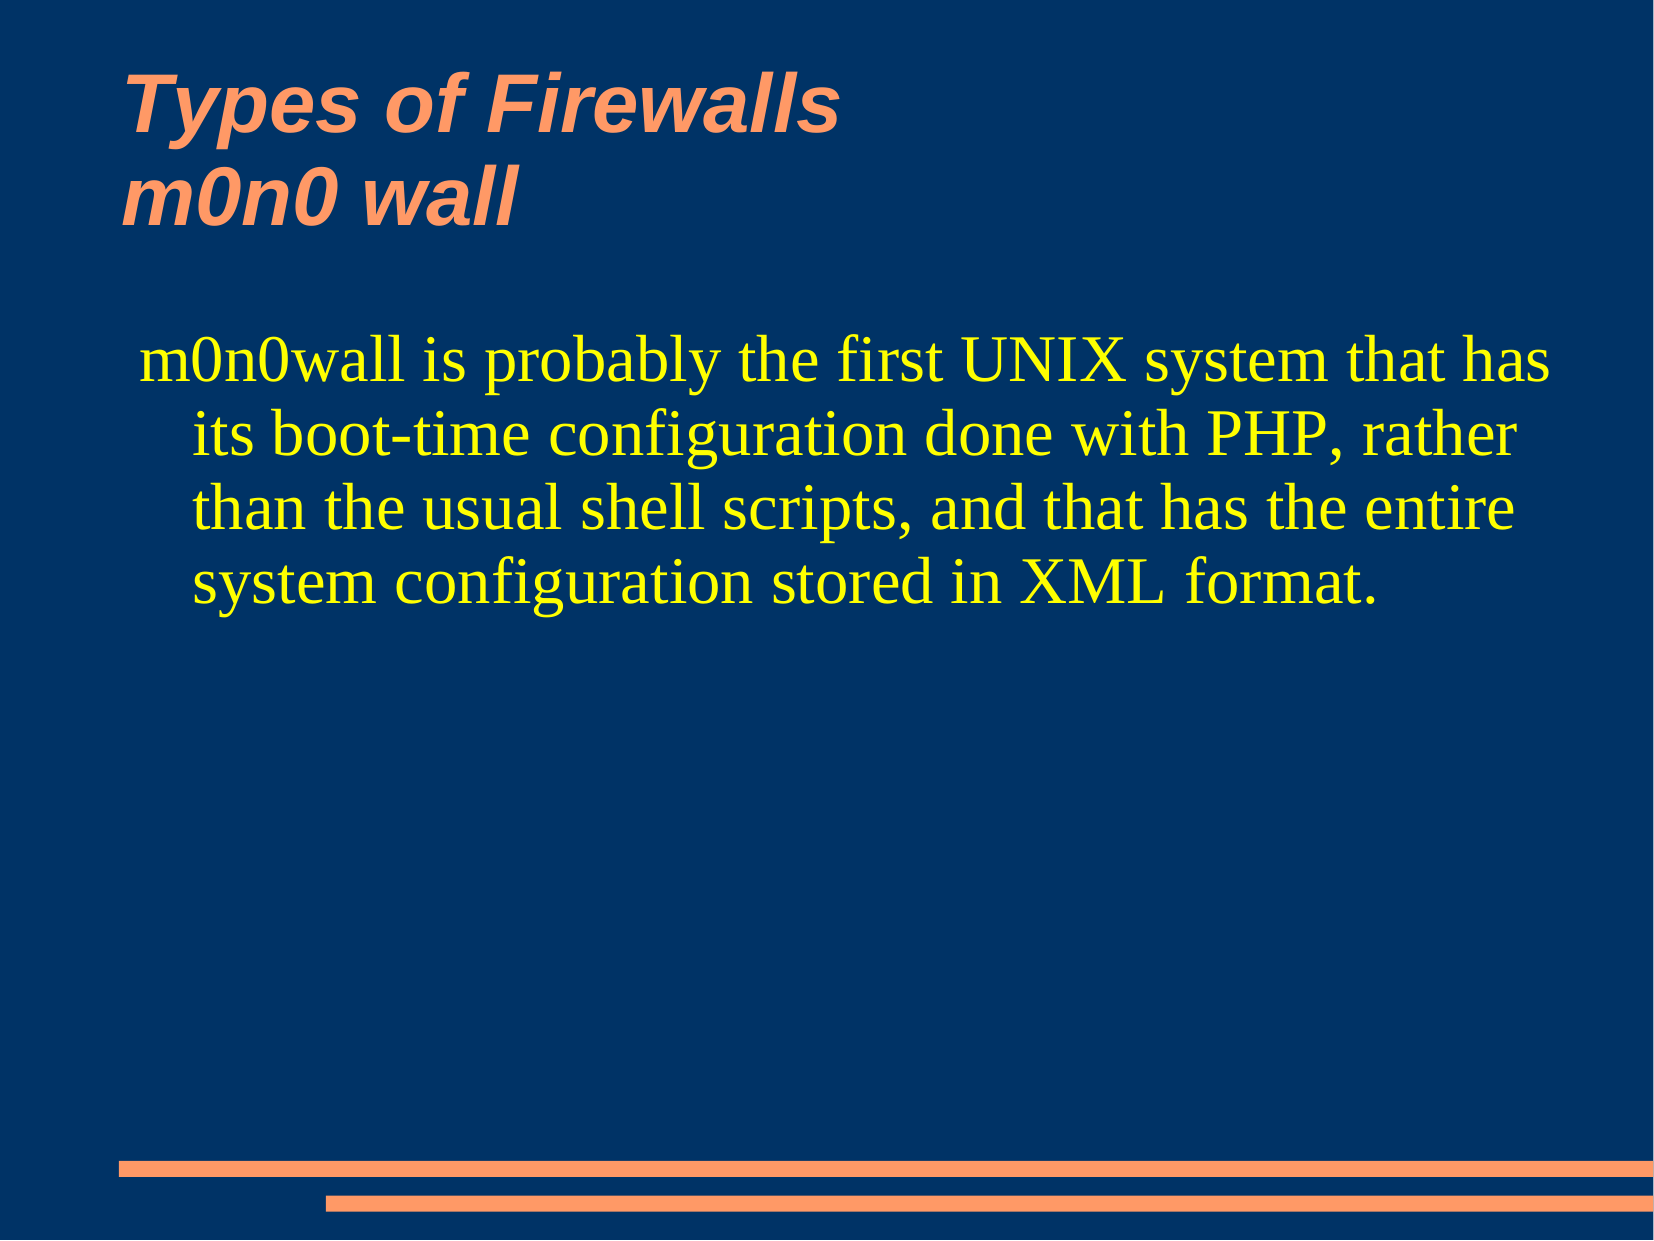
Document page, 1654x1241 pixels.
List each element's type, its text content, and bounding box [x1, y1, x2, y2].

list m0n0wall is probably the first UNIX system that has its boot-time configuration done with PHP, rather than the usual shell scripts, and that has the entire system configuration stored in XML format. [121, 322, 1561, 1133]
title Types of Firewalls m0n0 wall [121, 46, 1534, 254]
